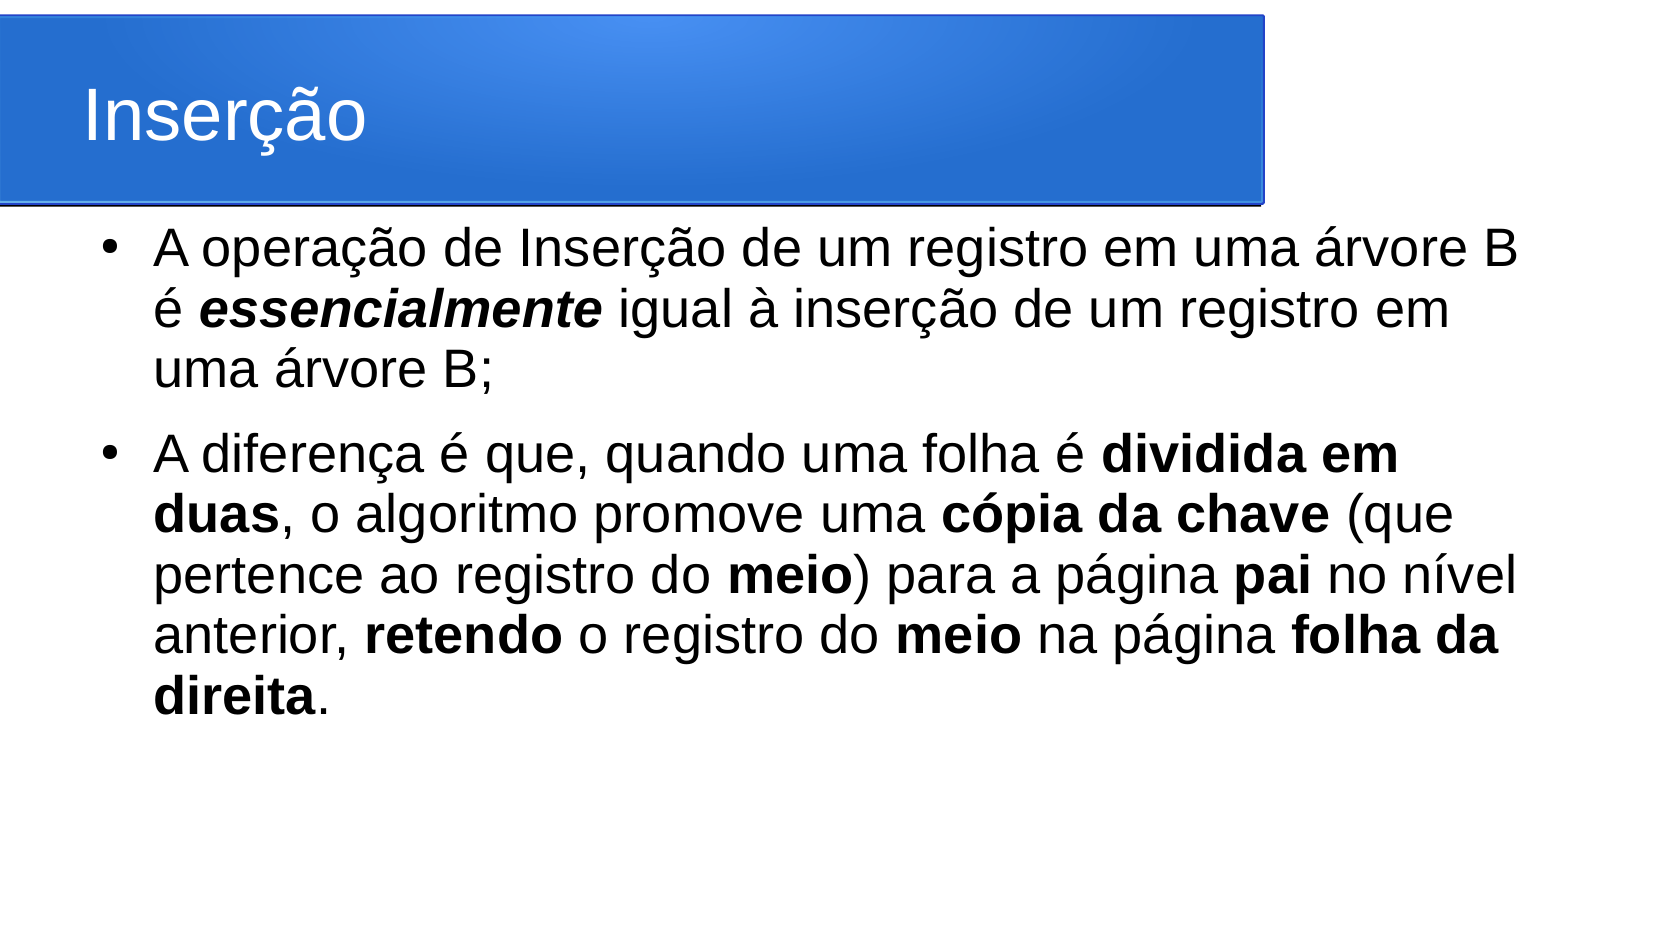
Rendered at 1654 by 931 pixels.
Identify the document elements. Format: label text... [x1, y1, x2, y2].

list A operação de Inserção de um registro em uma árvore B é essencialmente igual à inserção de um registro em uma árvore B; A diferença é que, quando uma folha é dividida em duas, o algoritmo promove uma cópia da chave (que pertence ao registro do meio) para a página pai no nível anterior, retendo o registro do meio na página folha da direita. [82, 217, 1538, 758]
title Inserção [82, 37, 1250, 193]
